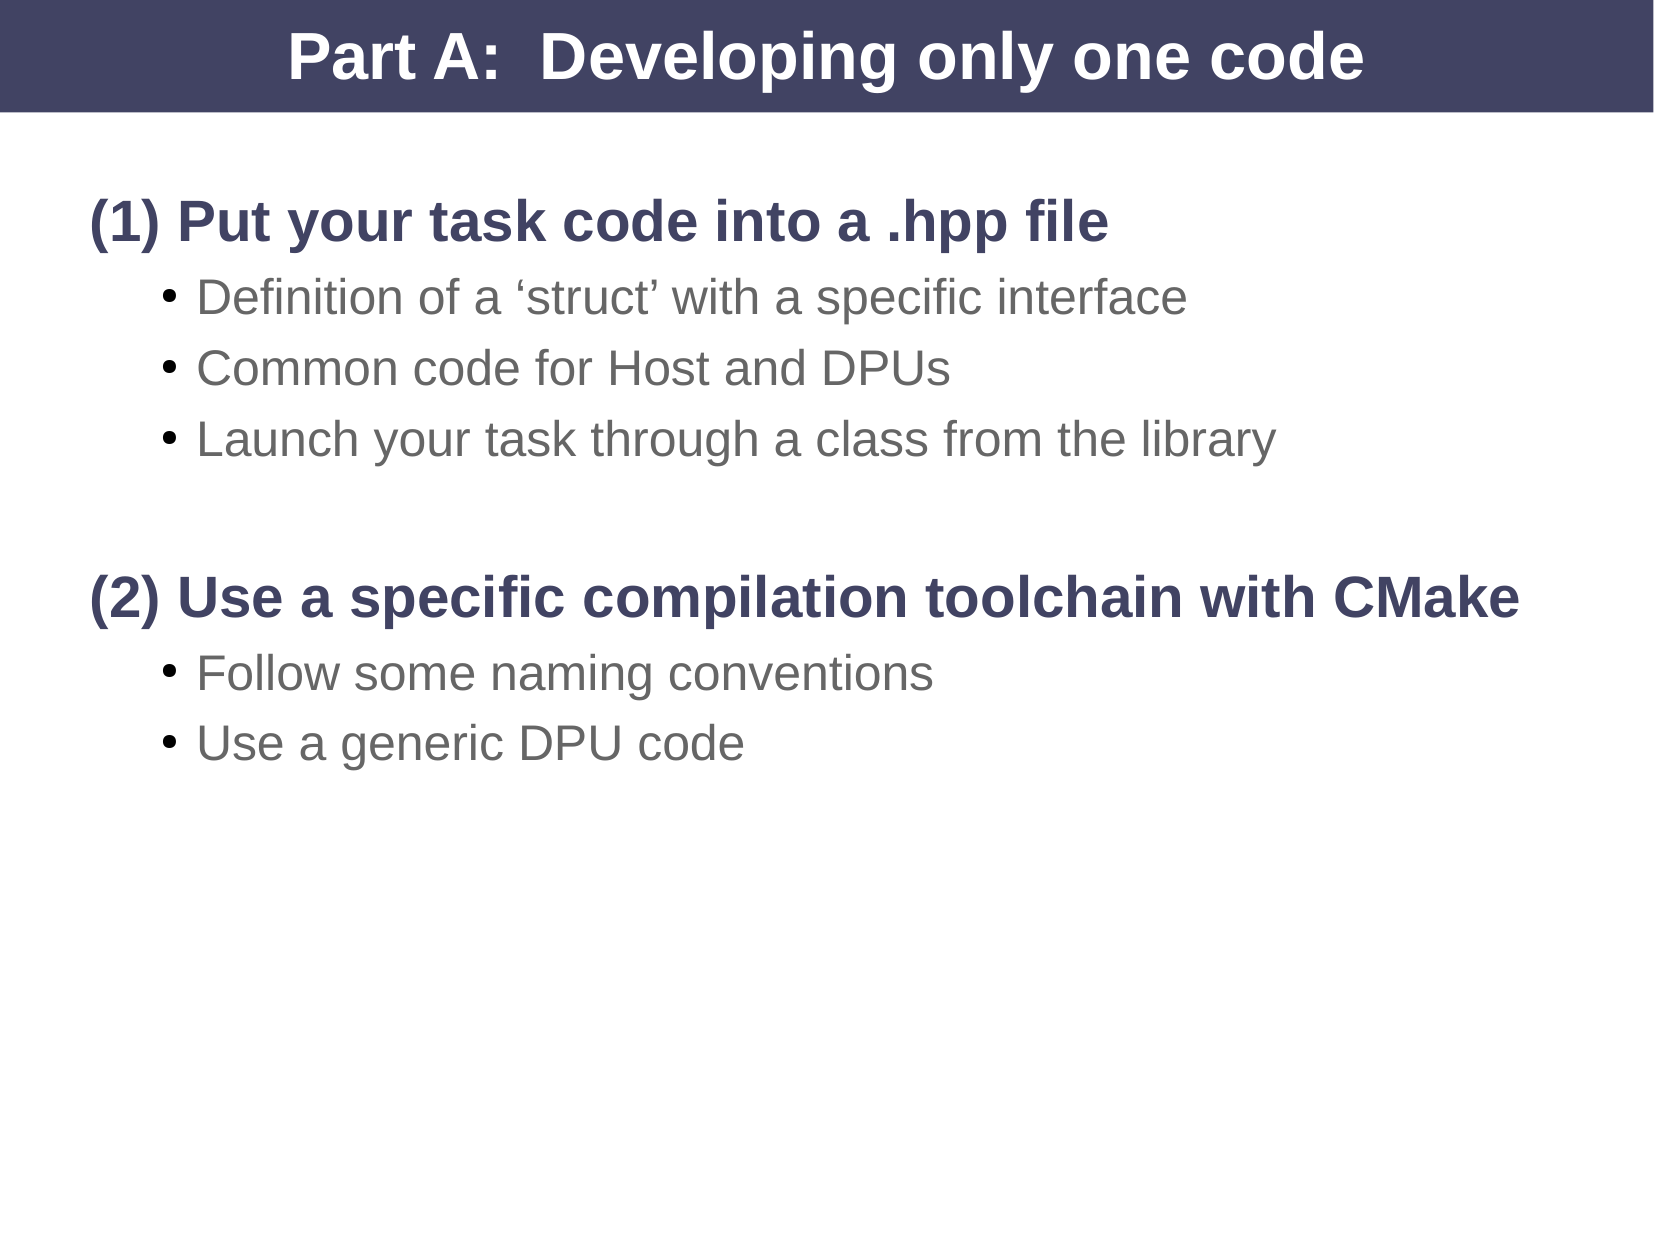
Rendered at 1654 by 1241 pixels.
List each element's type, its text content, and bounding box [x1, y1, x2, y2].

text_box (1) Put your task code into a .hpp file Definition of a ‘struct’ with a specific interface Common code for Host and DPUs Launch your task through a class from the library (2) Use a specific compilation toolchain with CMake Follow some naming conventions Use a generic DPU code [75, 181, 1619, 850]
text_box Part A: Developing only one code [0, 0, 1654, 113]
